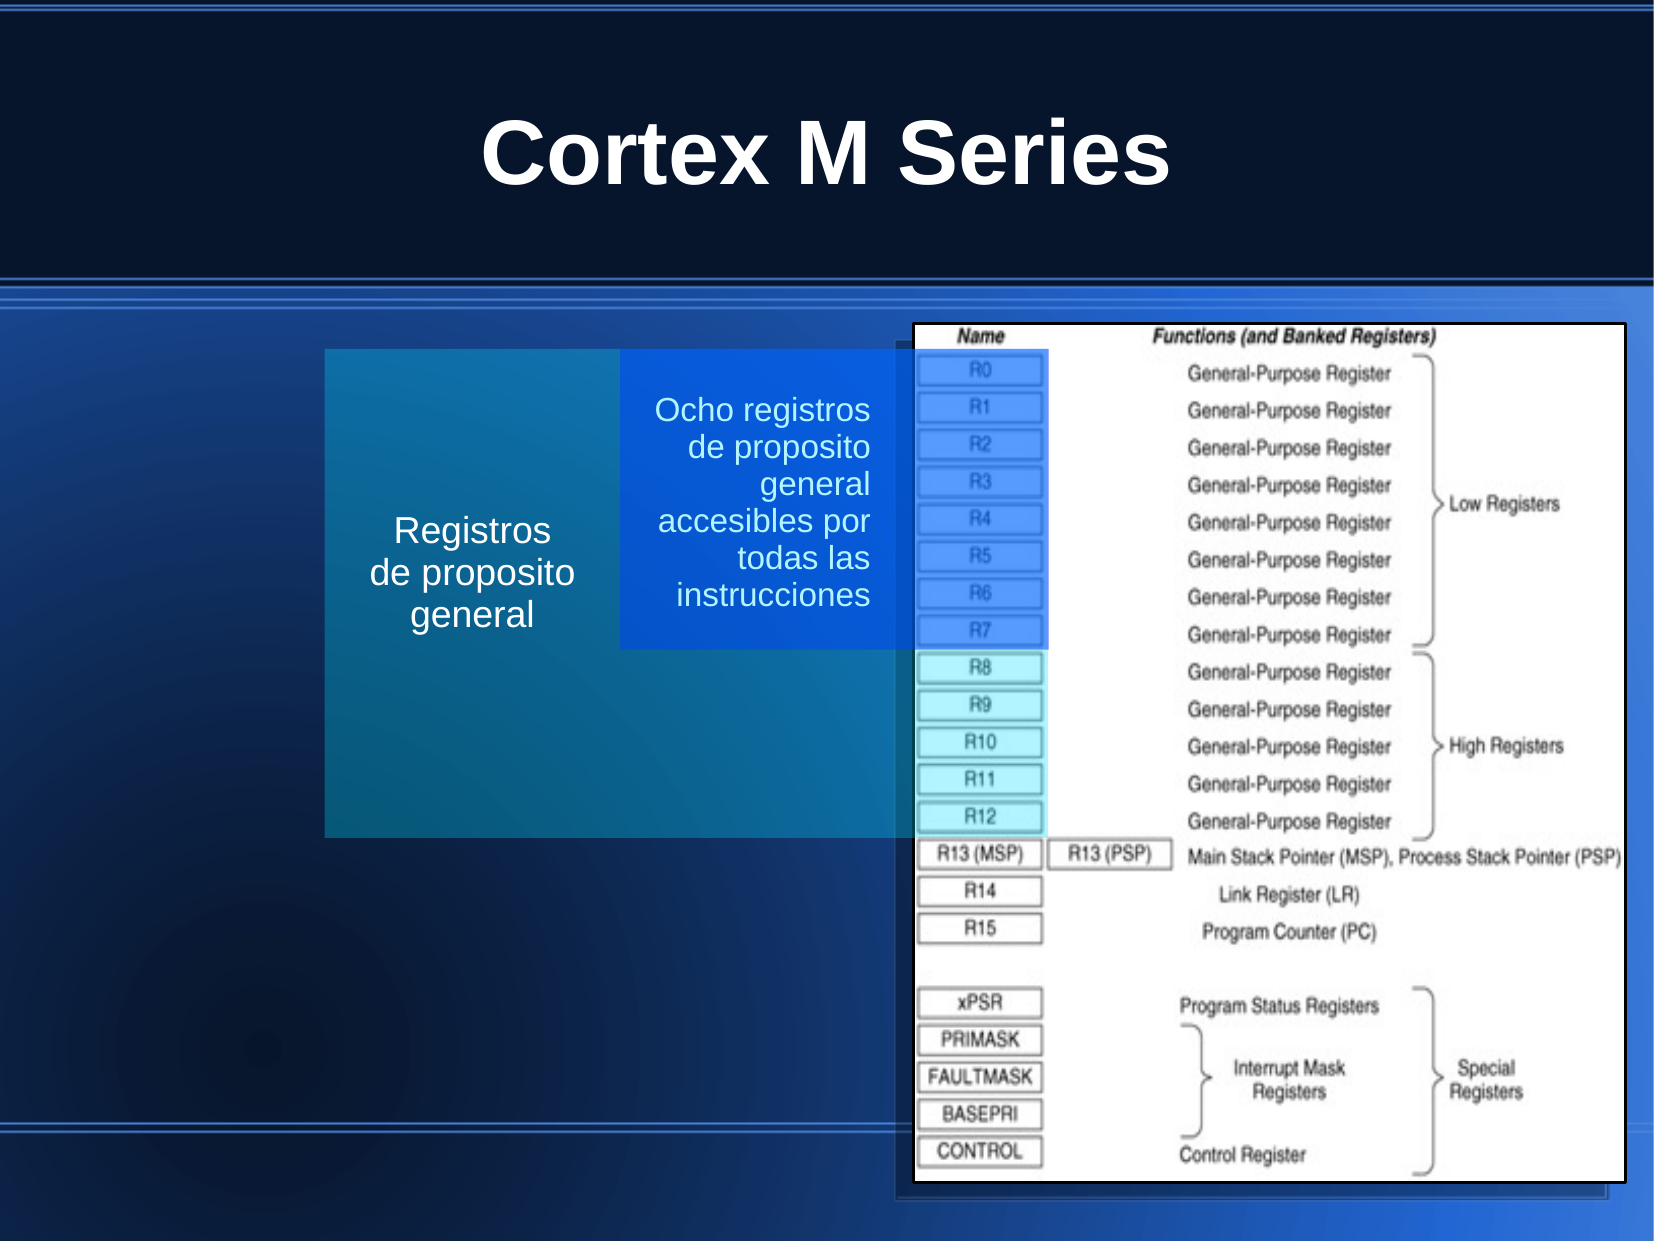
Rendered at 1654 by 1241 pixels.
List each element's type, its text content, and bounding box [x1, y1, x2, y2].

picture [0, 0, 1654, 1241]
title Cortex M Series [82, 49, 1571, 257]
text_box Registros de proposito general [354, 501, 591, 643]
text_box [324, 348, 1049, 838]
